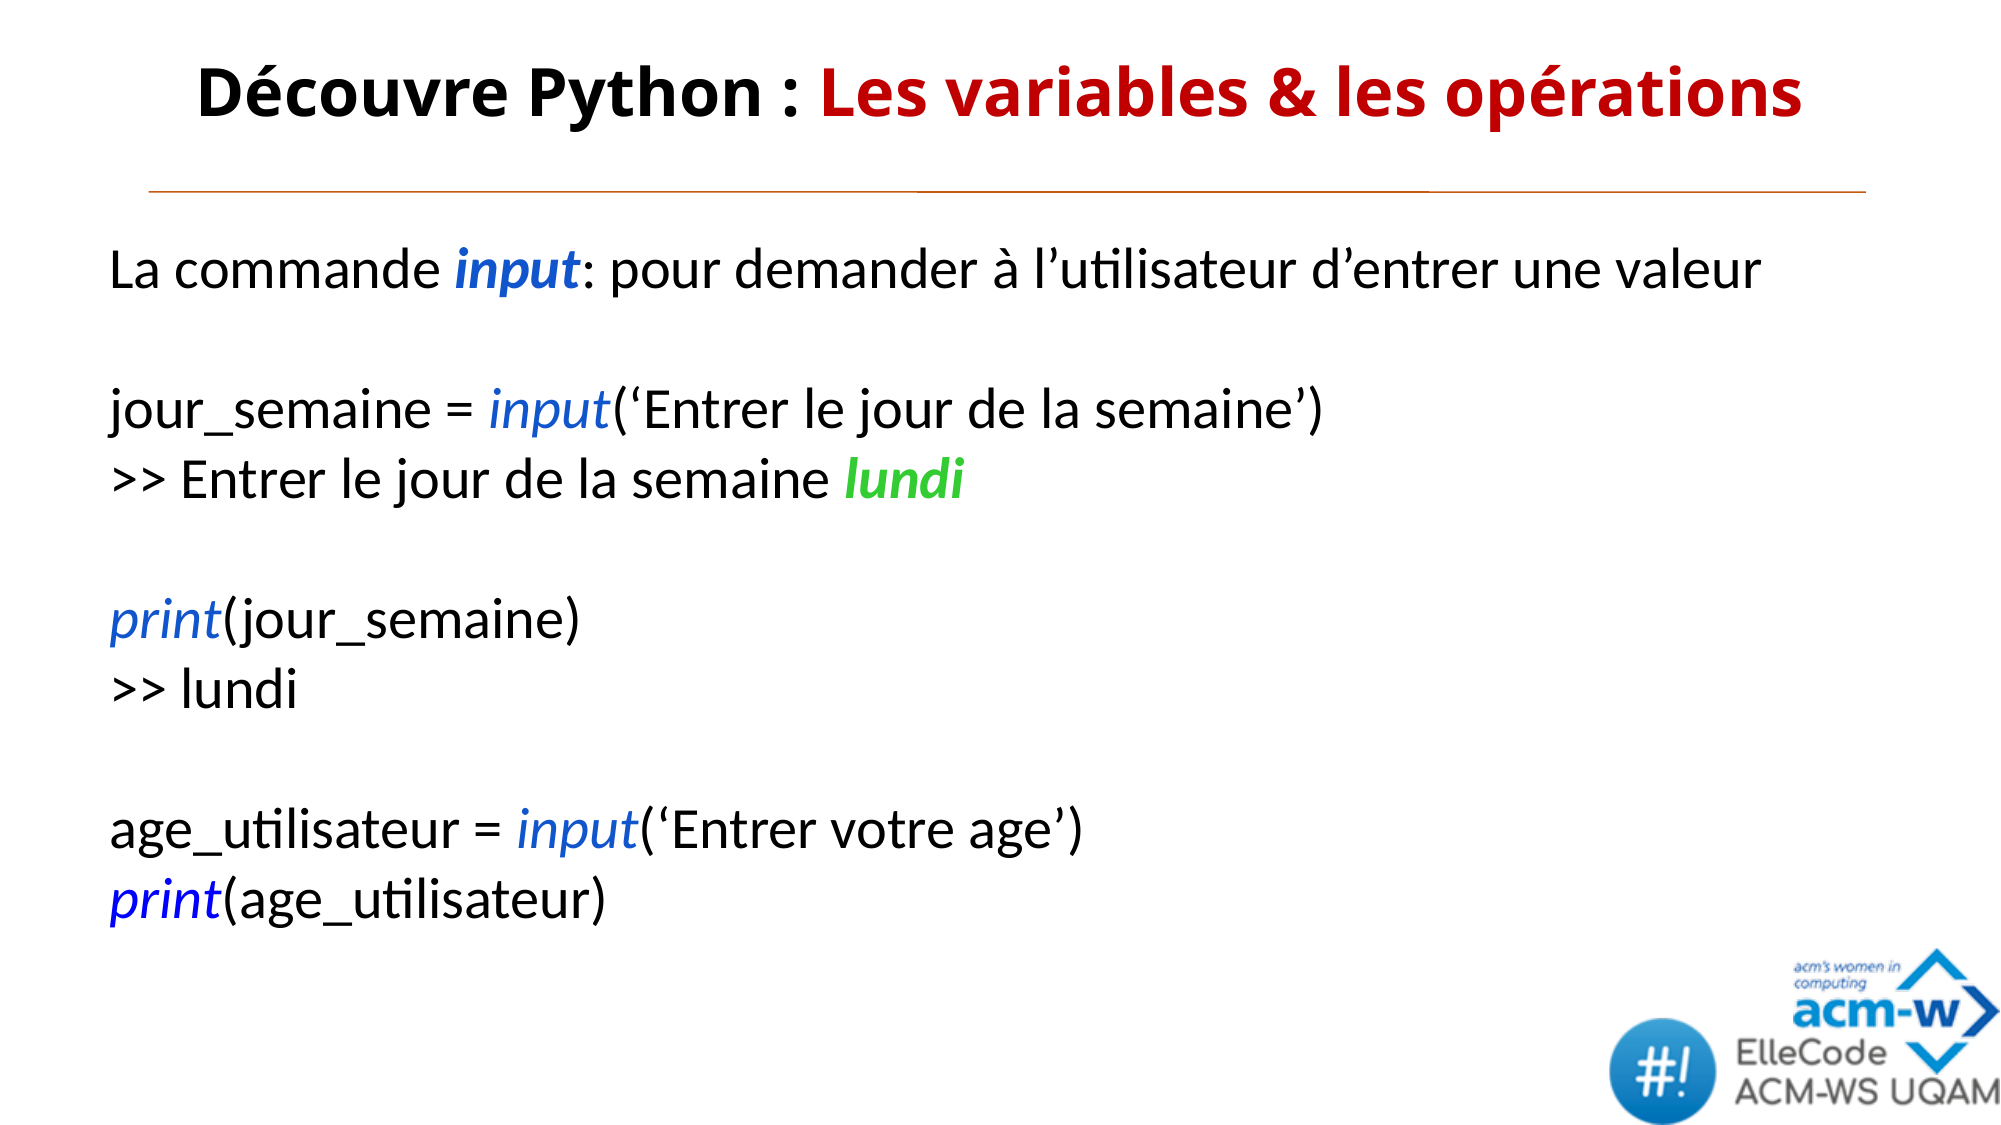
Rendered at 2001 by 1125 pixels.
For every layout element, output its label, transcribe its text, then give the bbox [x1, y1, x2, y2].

picture [1609, 948, 2000, 1125]
text_box Découvre Python : Les variables & les opérations [0, 0, 2000, 204]
text_box La commande input: pour demander à l’utilisateur d’entrer une valeur jour_semaine = input(‘Entrer le jour de la semaine’) >> Entrer le jour de la semaine lundi print(jour_semaine) >> lundi age_utilisateur = input(‘Entrer votre age’) print(age_utilisateur) [94, 222, 1872, 945]
